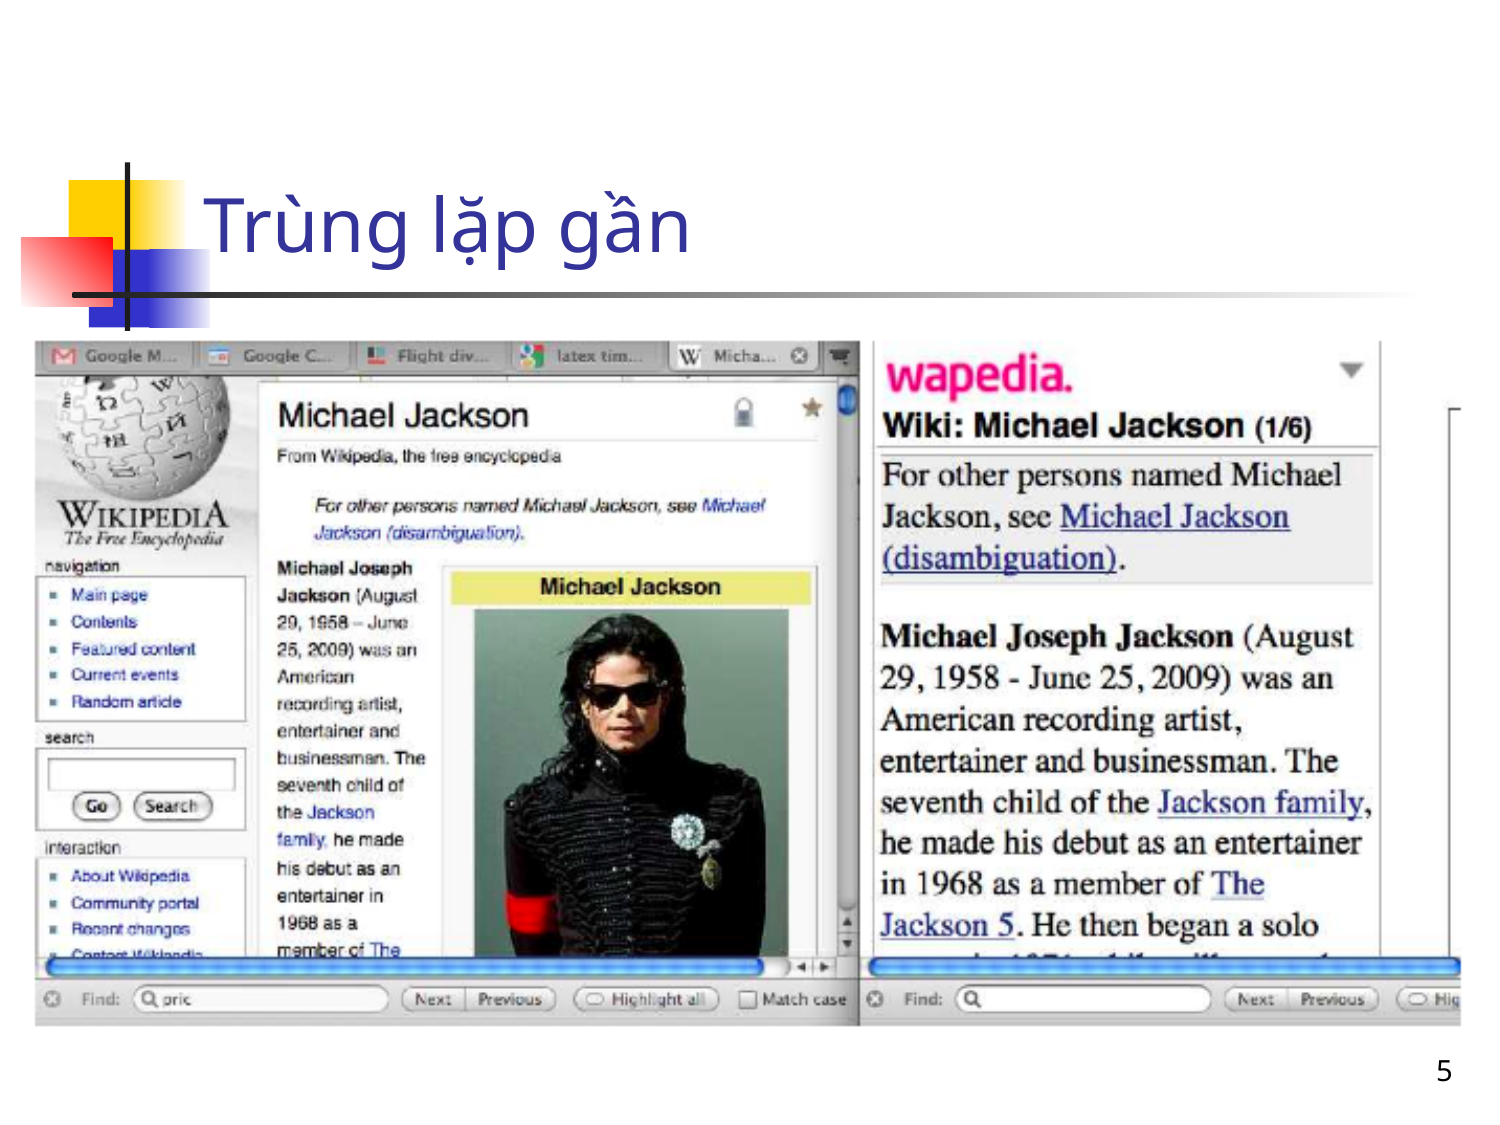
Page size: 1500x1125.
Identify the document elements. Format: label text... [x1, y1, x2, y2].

slide_number <number> [1155, 1035, 1468, 1100]
picture [23, 331, 1476, 1035]
title Trùng lặp gần [188, 35, 1468, 275]
